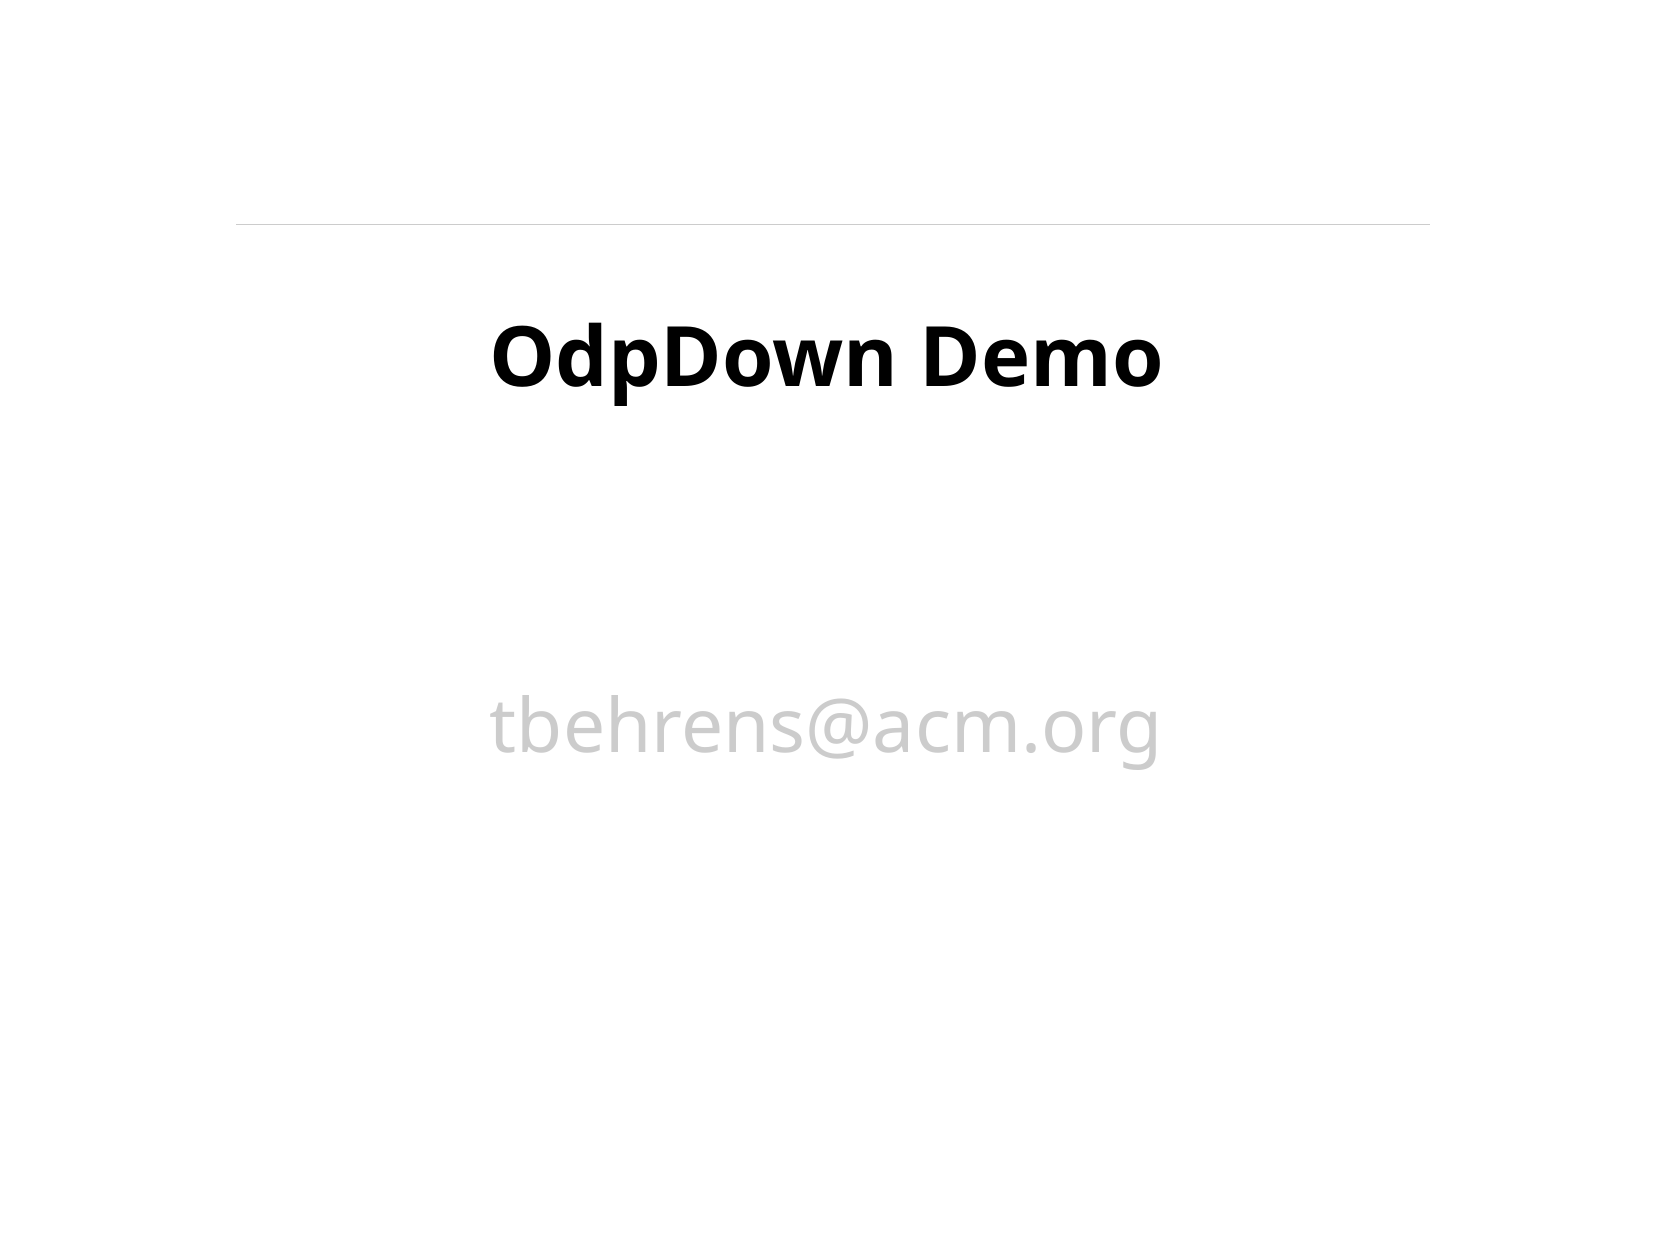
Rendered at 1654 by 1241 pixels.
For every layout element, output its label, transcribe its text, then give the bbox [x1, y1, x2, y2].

title OdpDown Demo [82, 250, 1571, 458]
subtitle tbehrens@acm.org [82, 496, 1571, 951]
